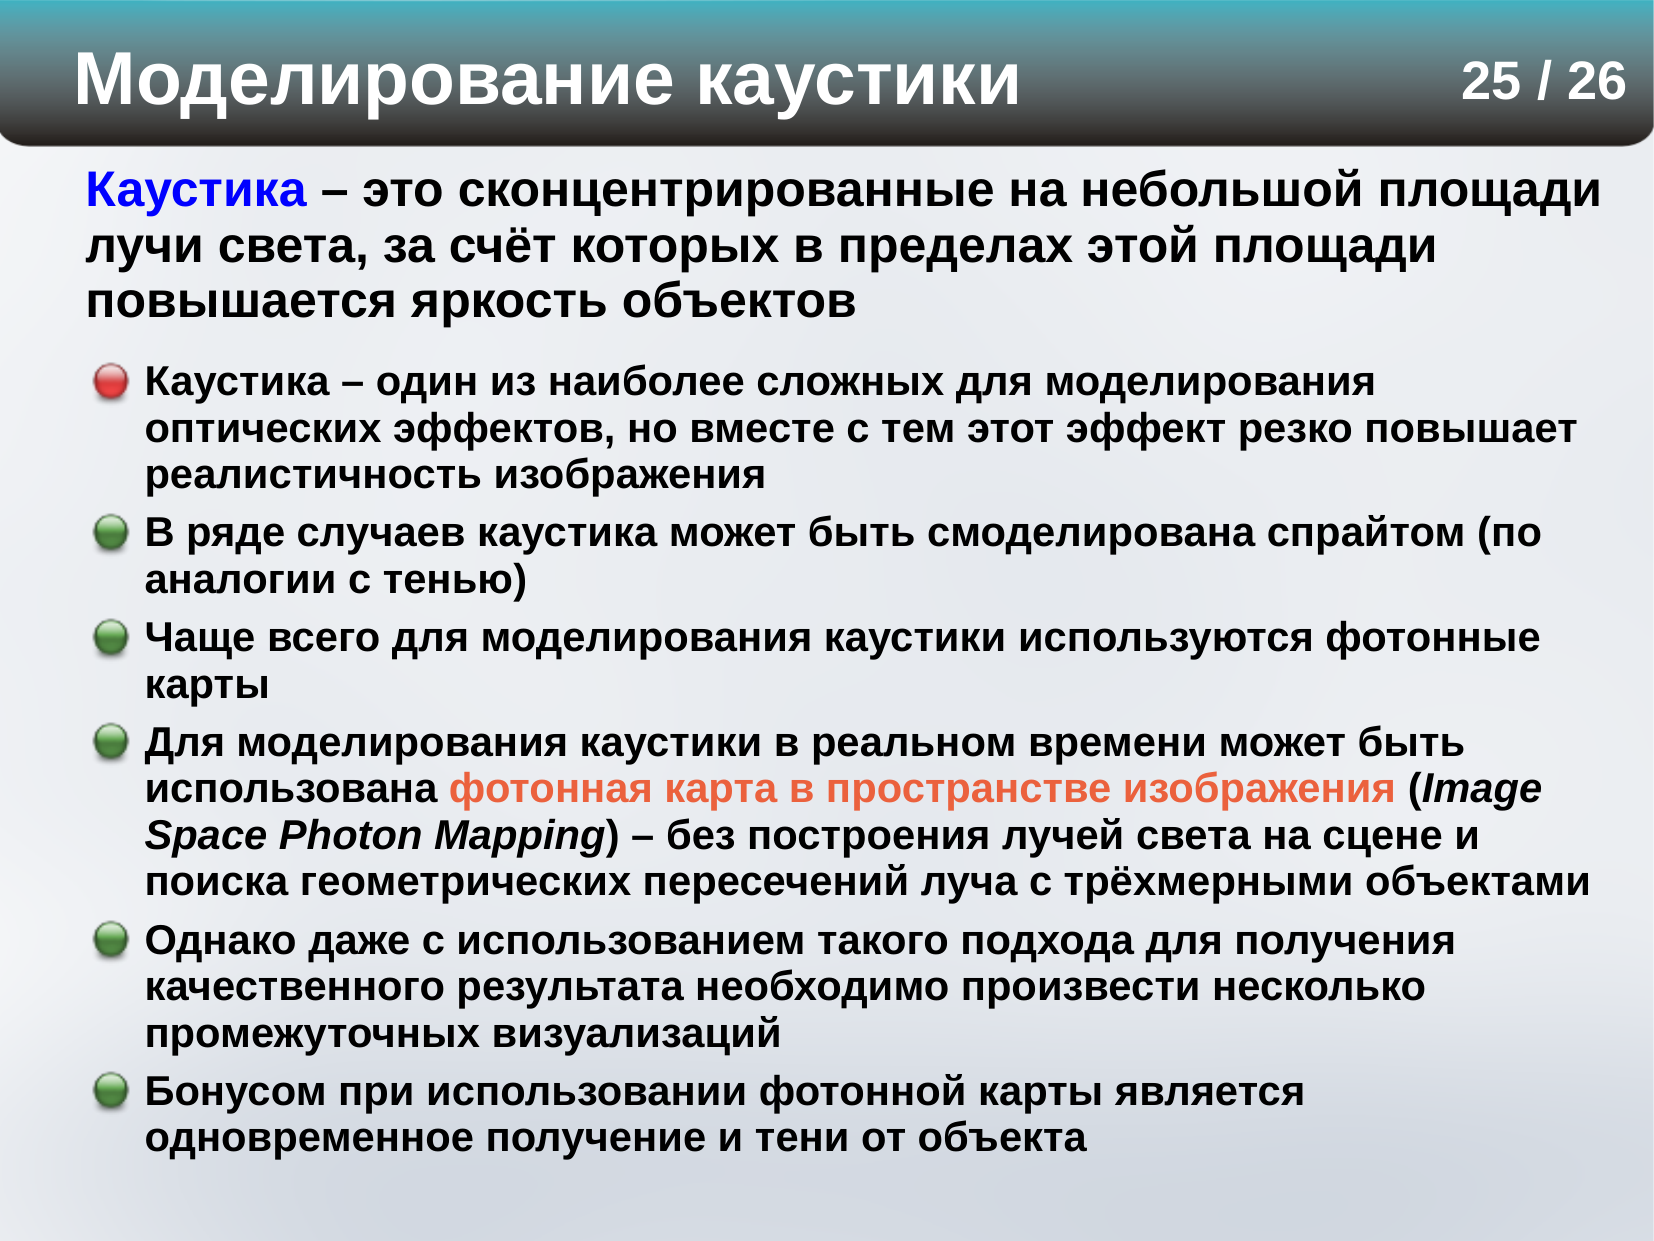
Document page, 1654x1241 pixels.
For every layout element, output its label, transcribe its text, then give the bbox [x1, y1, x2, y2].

picture [0, 0, 1654, 1241]
text_box Моделирование каустики [59, 29, 1300, 129]
text_box <номер> / 26 [1446, 42, 1654, 179]
text_box Каустика – это сконцентрированные на небольшой площади лучи света, за счёт которых в пределах этой площади повышается яркость объектов Каустика – один из наиболее сложных для моделирования оптических эффектов, но вместе с тем этот эффект резко повышает реалистичность изображения В ряде случаев каустика может быть смоделирована спрайтом (по аналогии с тенью) Чаще всего для моделирования каустики используются фотонные карты Для моделирования каустики в реальном времени может быть использована фотонная карта в пространстве изображения (Image Space Photon Mapping) – без построения лучей света на сцене и поиска геометрических пересечений луча с трёхмерными объектами Однако даже с использованием такого подхода для получения качественного результата необходимо произвести несколько промежуточных визуализаций Бонусом при использовании фотонной карты является одновременное получение и тени от объекта [70, 153, 1625, 1168]
